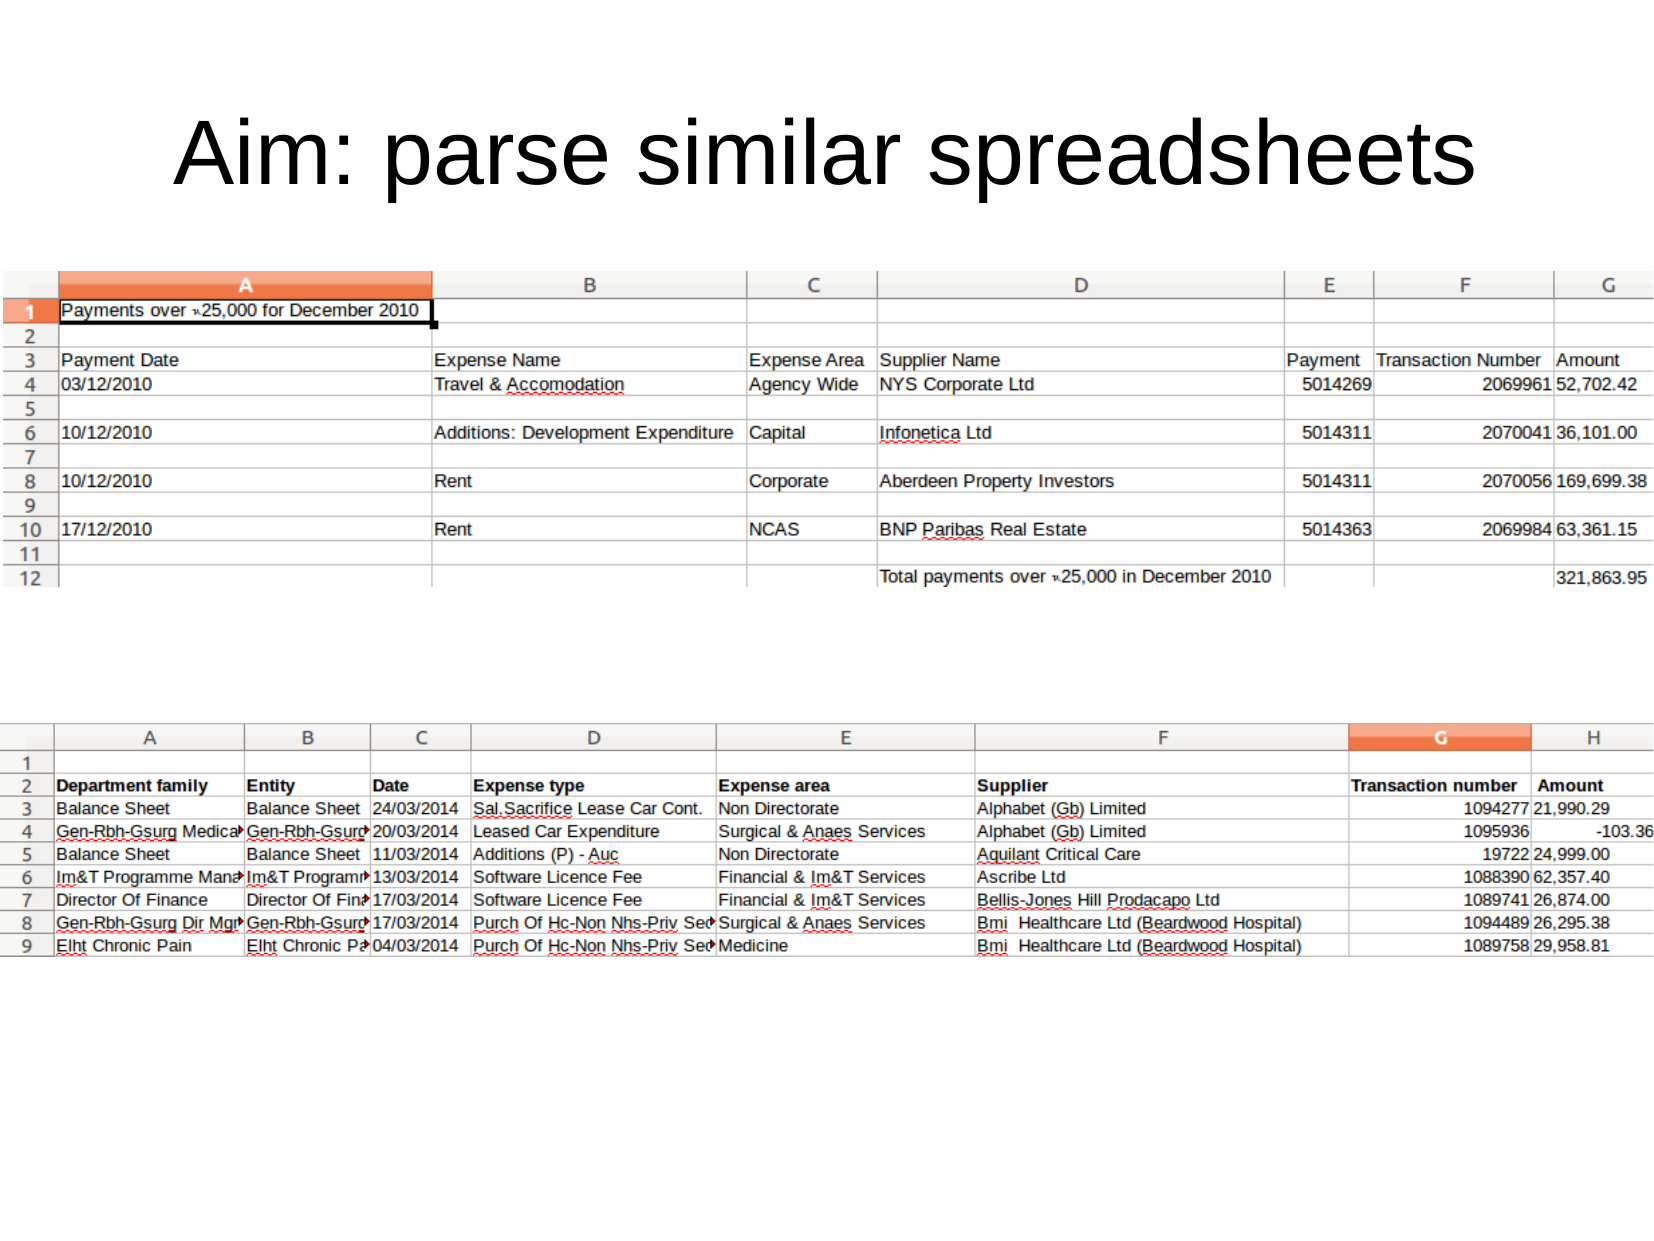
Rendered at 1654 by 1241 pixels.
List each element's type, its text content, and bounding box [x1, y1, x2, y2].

picture [0, 723, 1654, 957]
picture [3, 271, 1654, 587]
title Aim: parse similar spreadsheets [82, 49, 1571, 257]
